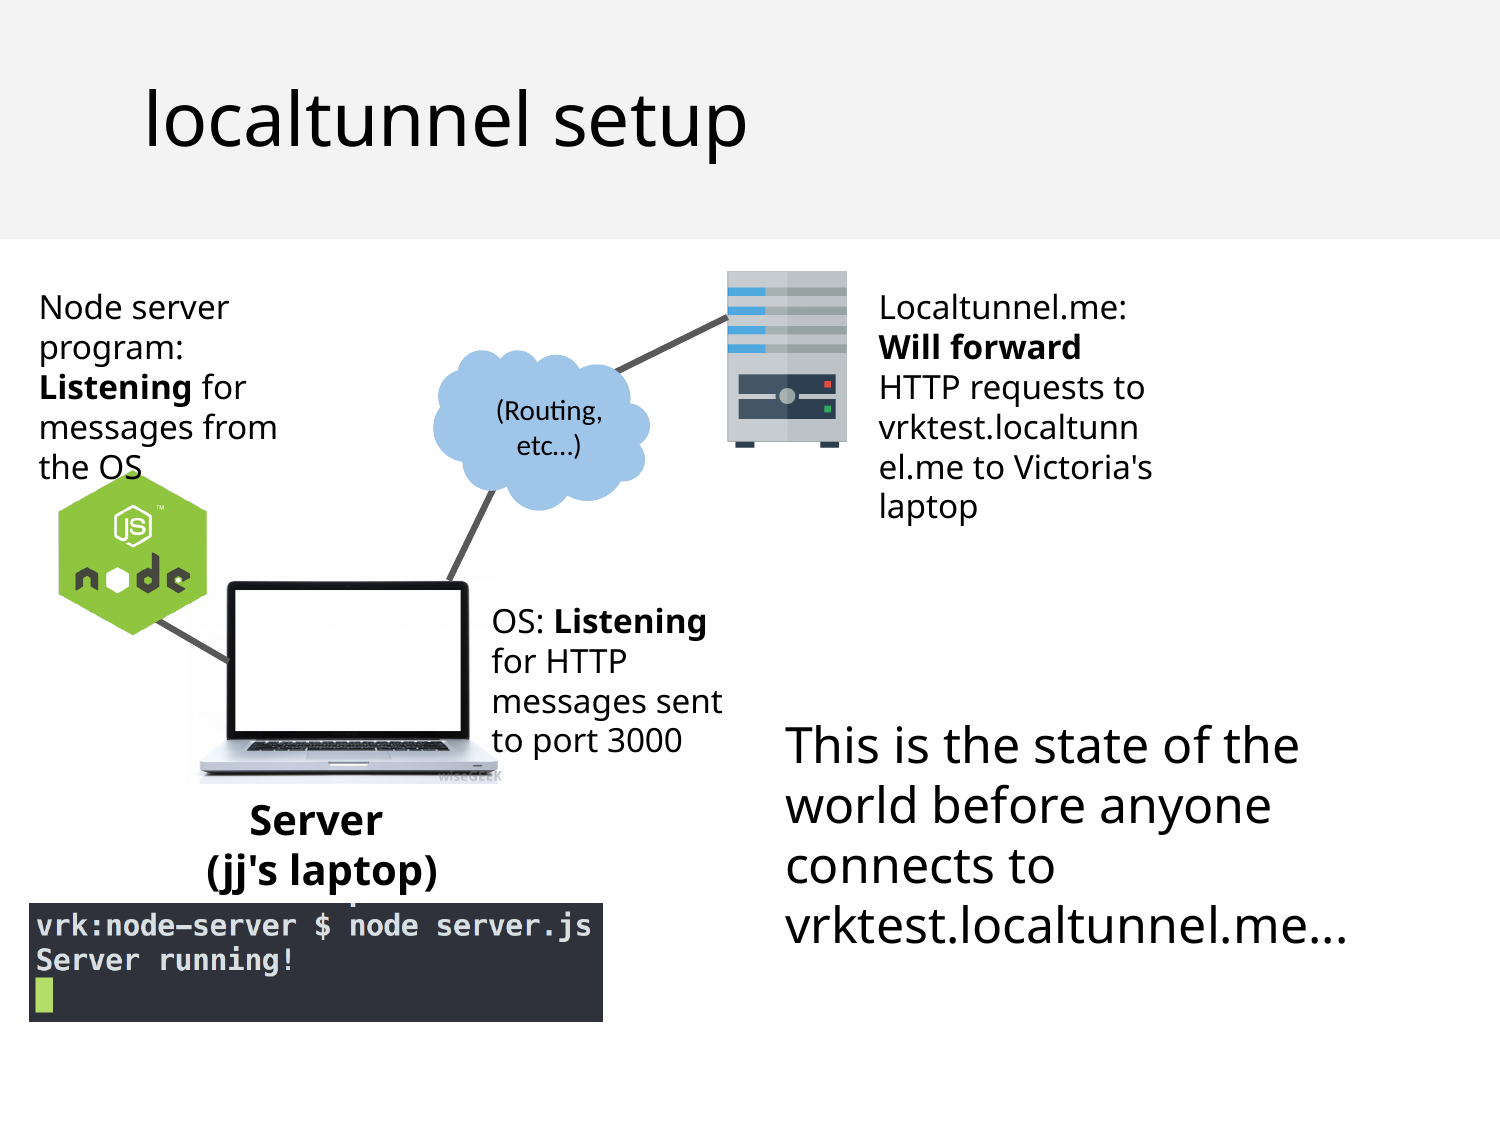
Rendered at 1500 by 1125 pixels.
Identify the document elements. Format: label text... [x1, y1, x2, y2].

text_box (Routing, etc…) [433, 350, 651, 511]
text_box This is the state of the world before anyone connects to vrktest.localtunnel.me... [769, 698, 1387, 990]
text_box Node server program: Listening for messages from the OS [23, 271, 317, 459]
text_box OS: Listening for HTTP messages sent to port 3000 [476, 584, 770, 694]
picture [103, 468, 119, 477]
picture [29, 903, 603, 1022]
title localtunnel setup [128, 56, 1372, 183]
text_box Localtunnel.me: Will forward HTTP requests to vrktest.localtunnel.me to Victoria's laptop [863, 271, 1170, 510]
picture [47, 468, 505, 784]
picture [692, 267, 880, 456]
text_box Server (jj's laptop) [100, 805, 544, 883]
